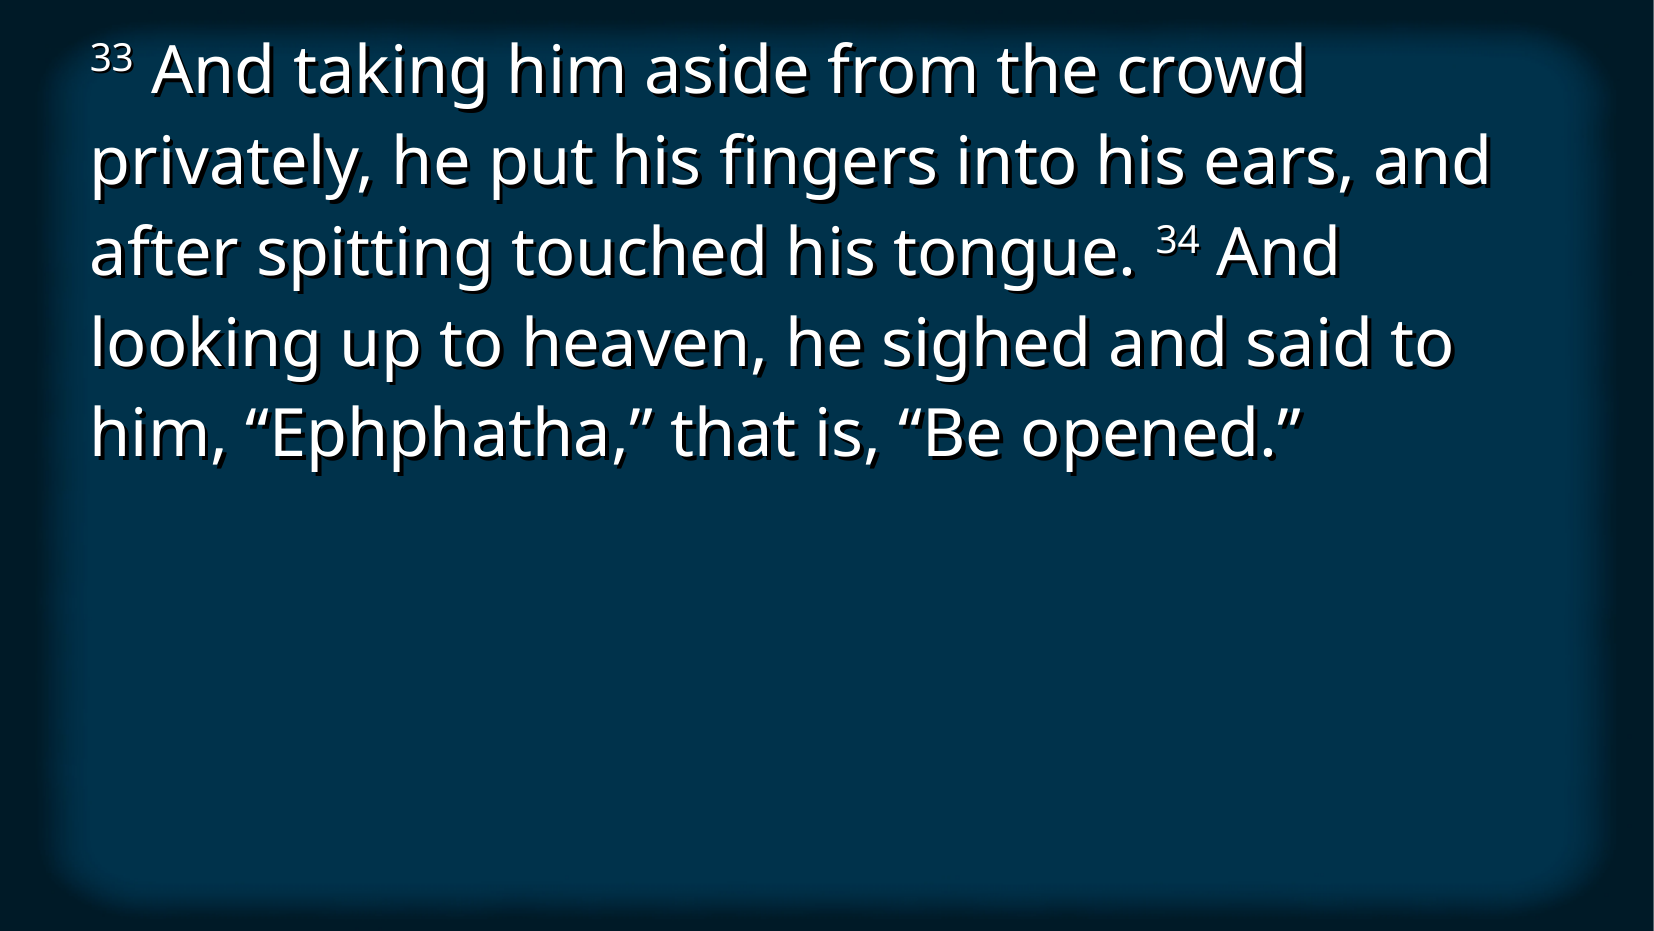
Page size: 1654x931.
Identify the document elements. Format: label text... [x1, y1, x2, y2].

text_box 33 And taking him aside from the crowd privately, he put his fingers into his ears, and after spitting touched his tongue. 34 And looking up to heaven, he sighed and said to him, “Ephphatha,” that is, “Be opened.” [75, 15, 1591, 474]
picture [0, 0, 1654, 931]
